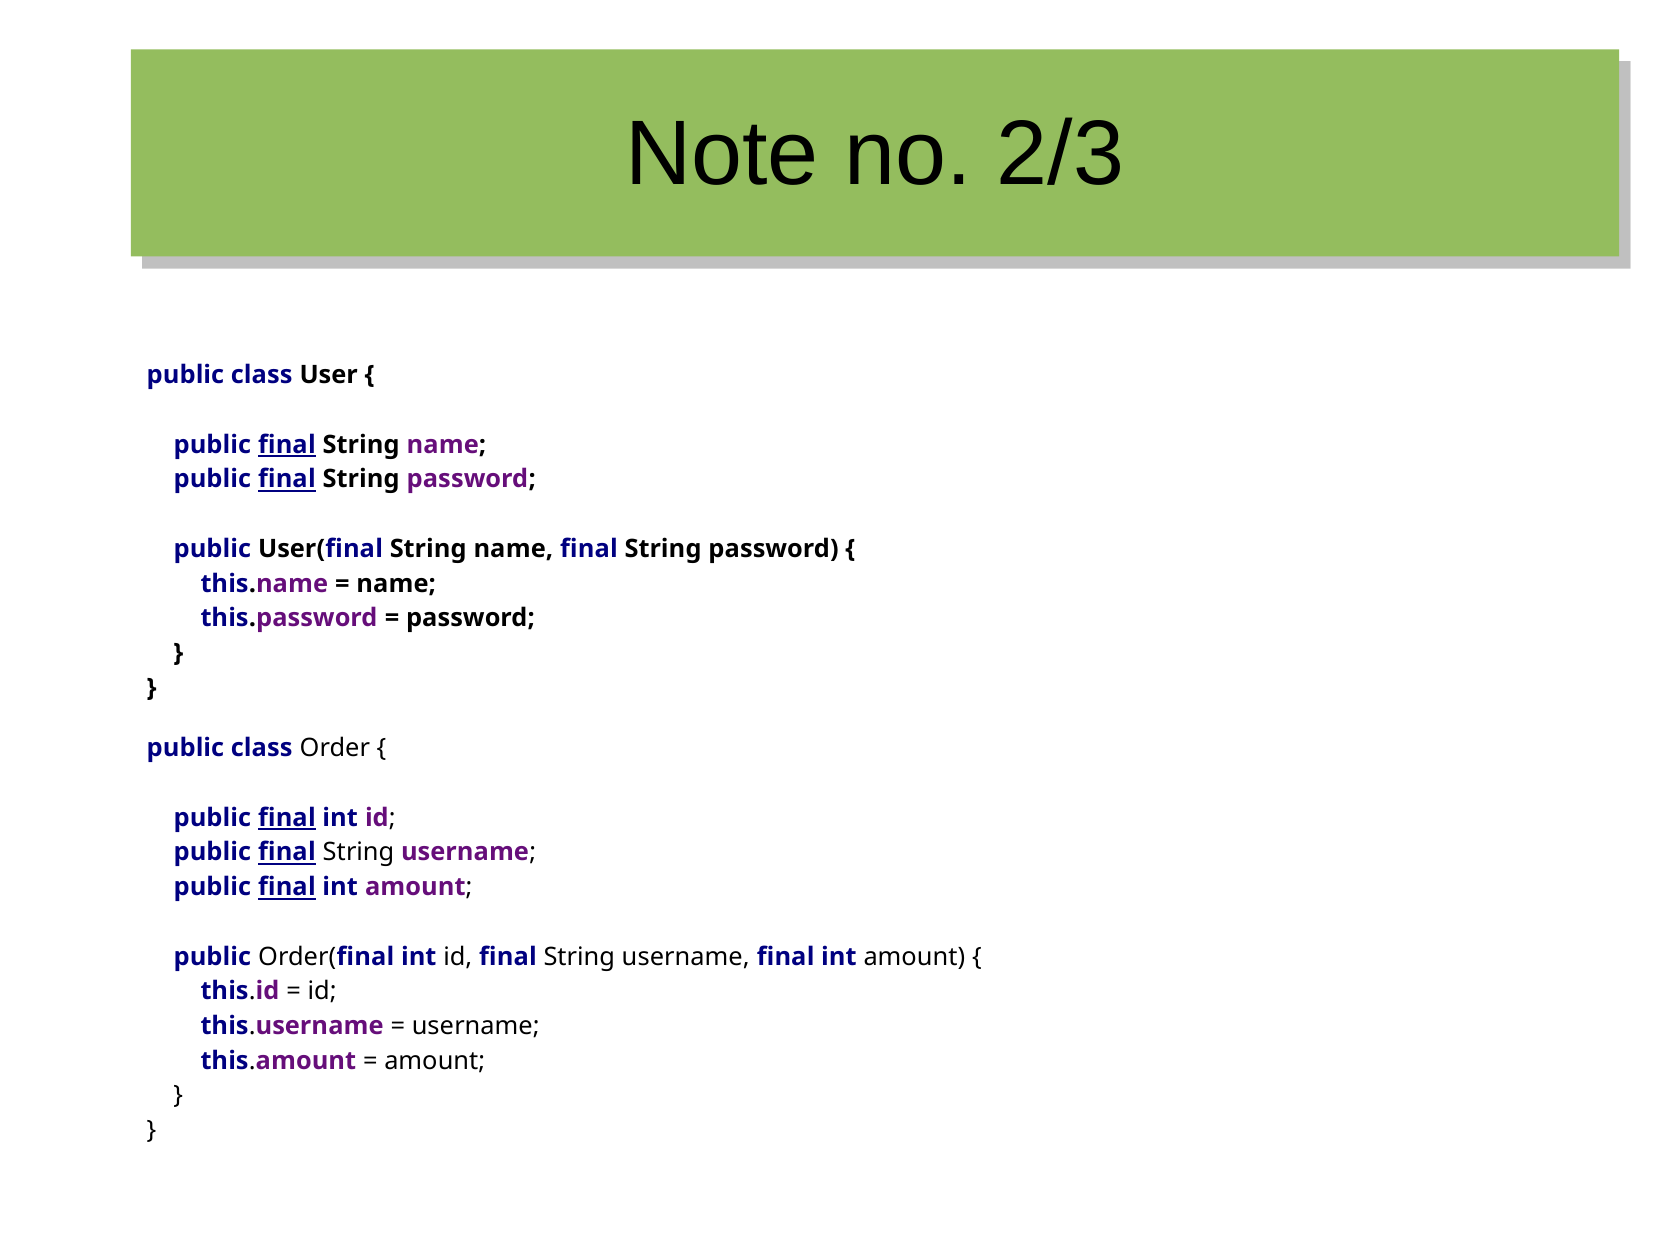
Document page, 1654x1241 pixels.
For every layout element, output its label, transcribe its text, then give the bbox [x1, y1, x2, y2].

title Note no. 2/3 [130, 49, 1620, 257]
list public class User { public final String name; public final String password; public User(final String name, final String password) { this.name = name; this.password = password; } } public class Order { public final int id; public final String username; public final int amount; public Order(final int id, final String username, final int amount) { this.id = id; this.username = username; this.amount = amount; } } [82, 296, 1571, 1182]
